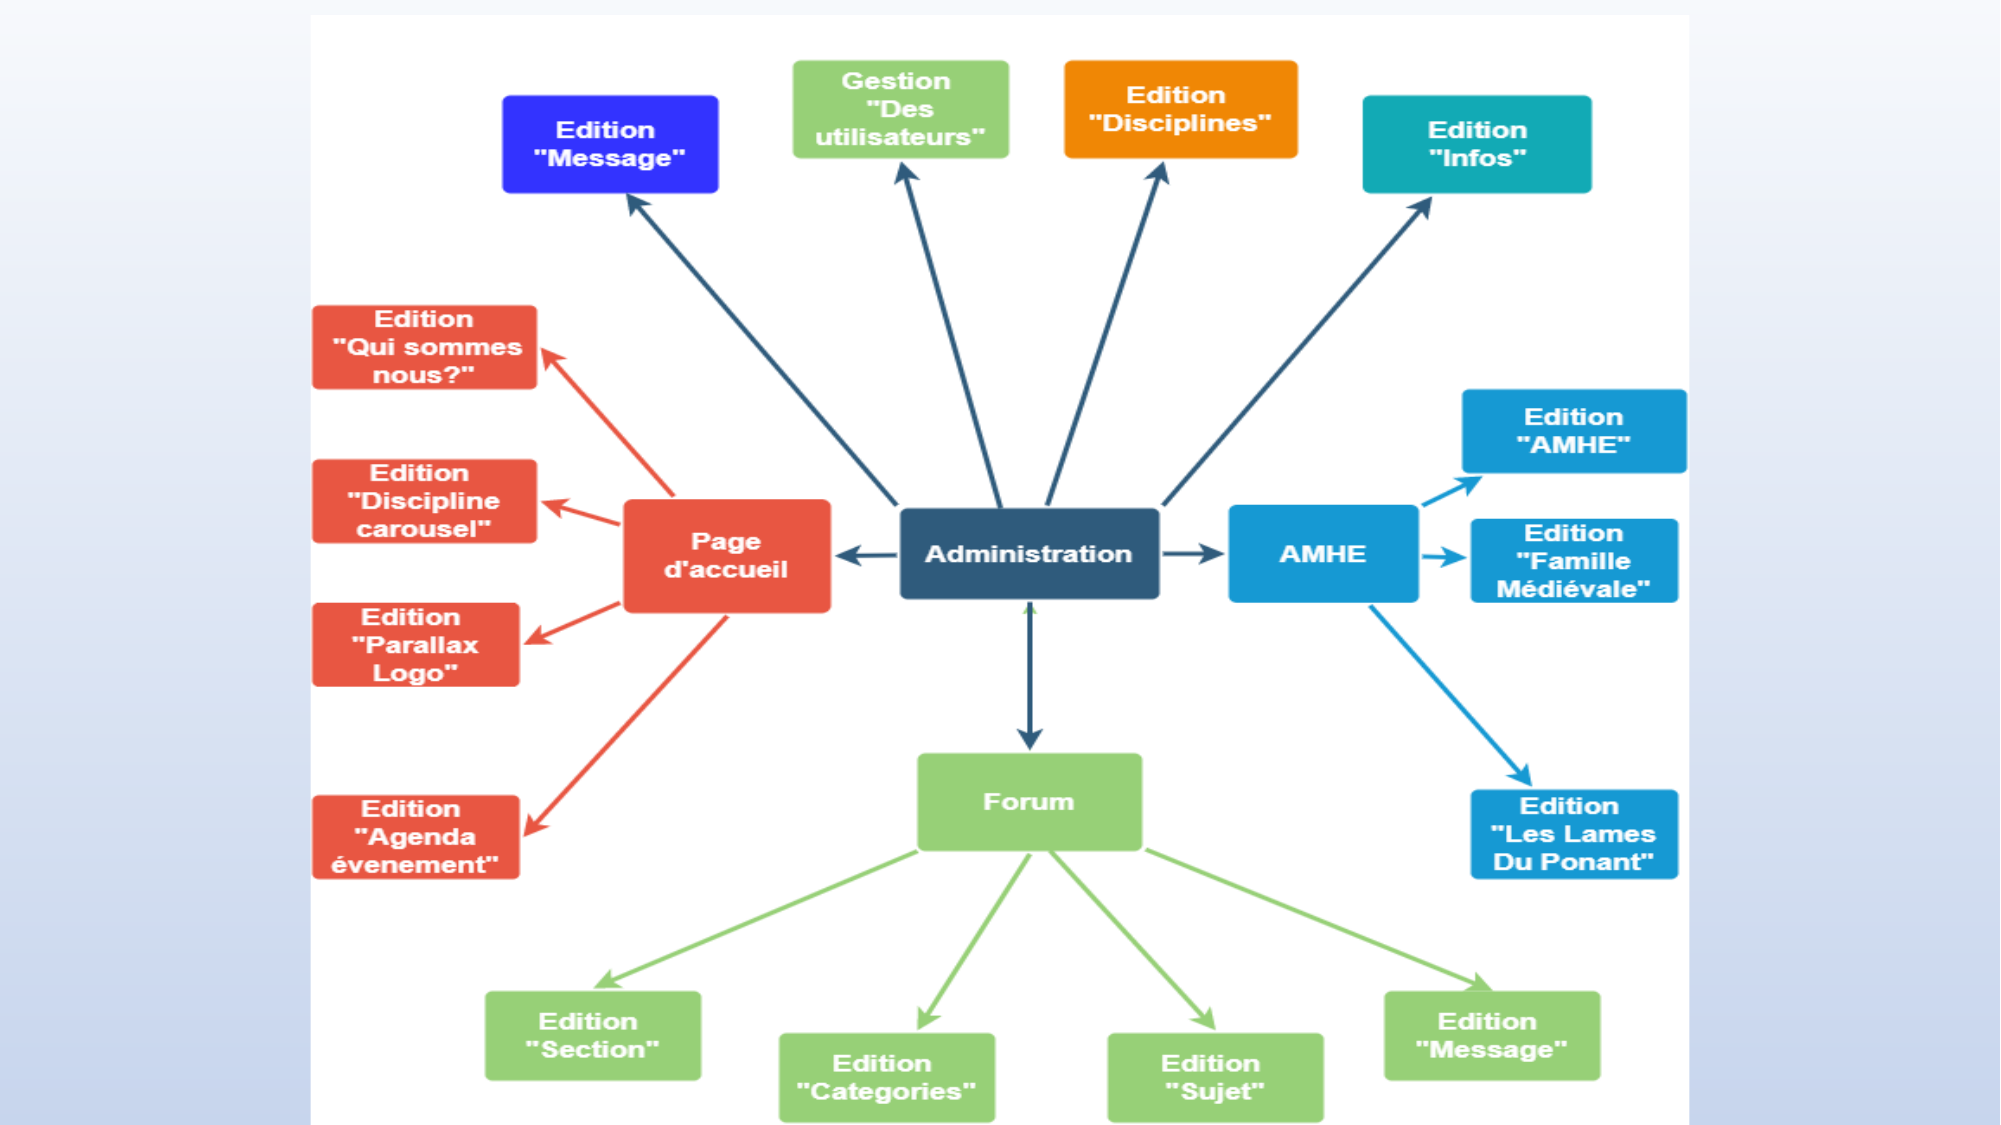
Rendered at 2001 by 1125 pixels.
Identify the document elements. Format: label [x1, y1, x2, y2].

picture [310, 15, 1690, 1125]
